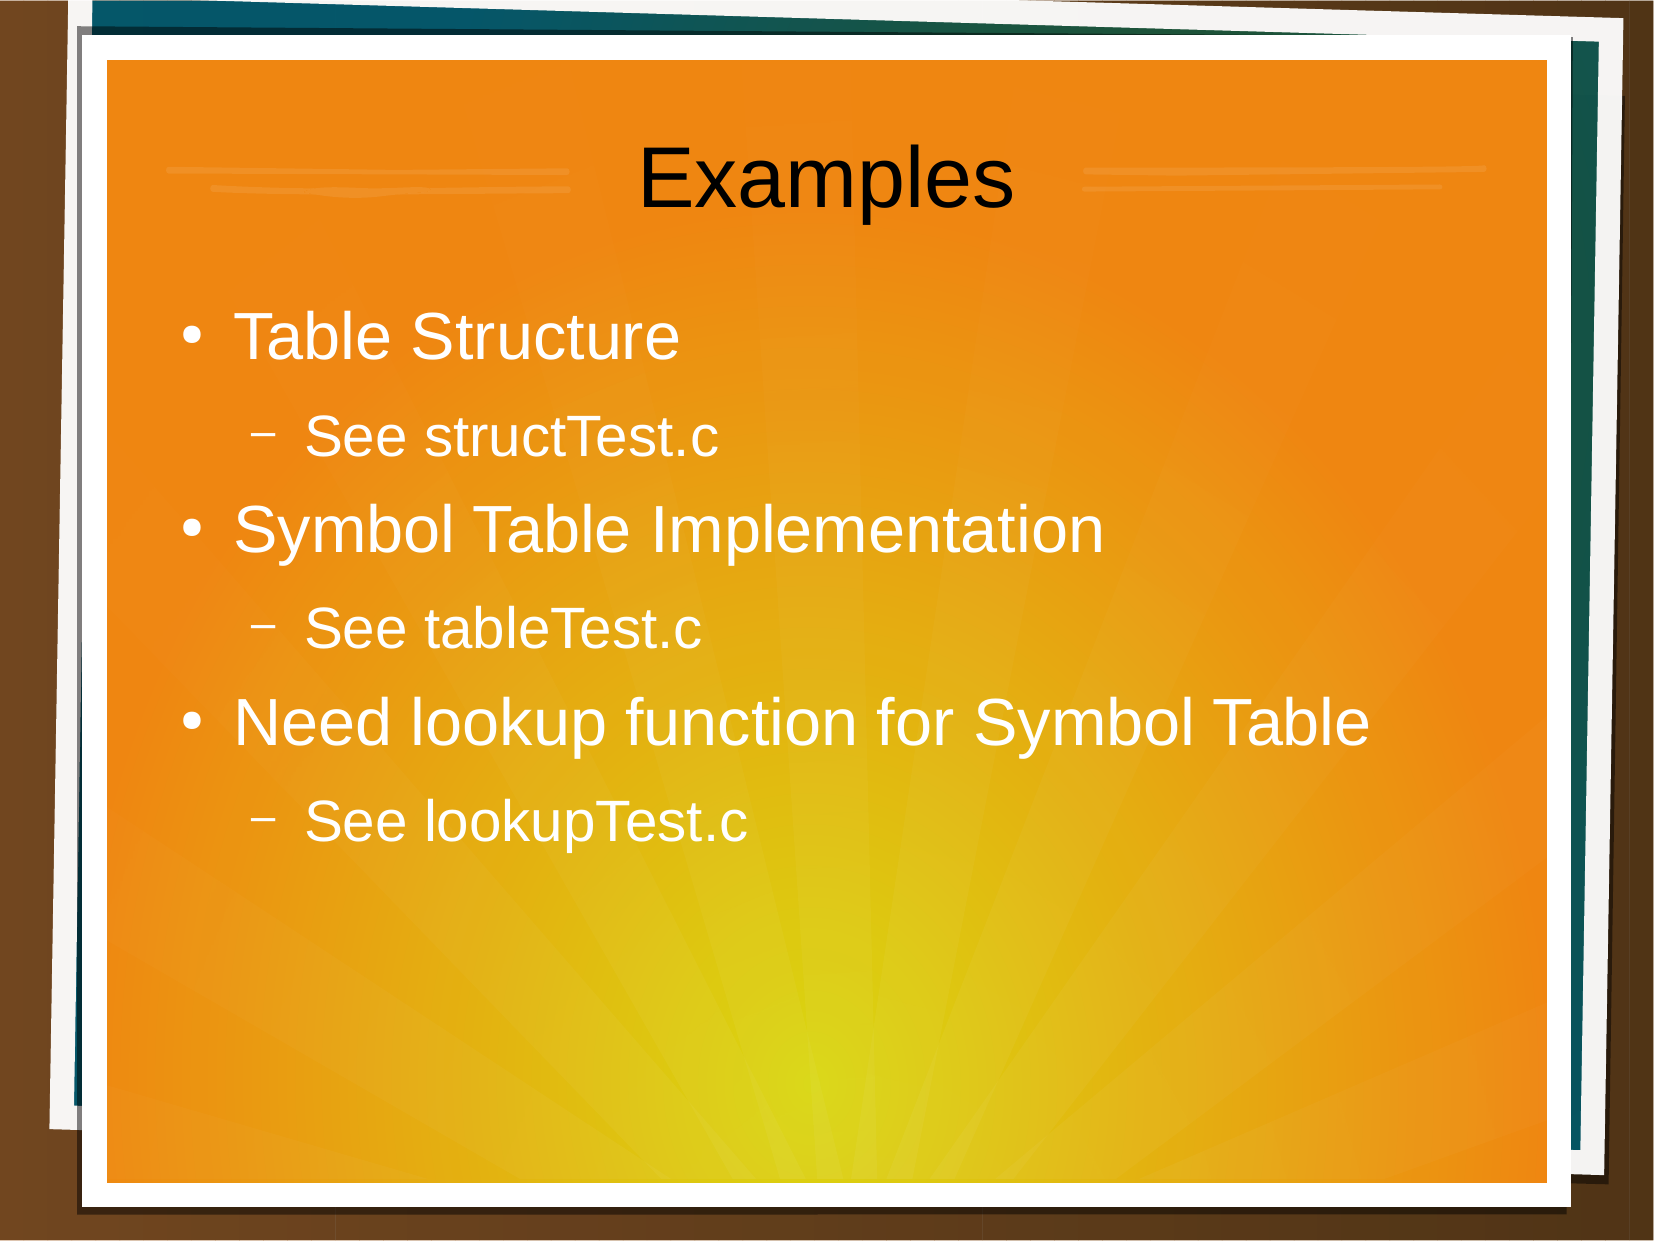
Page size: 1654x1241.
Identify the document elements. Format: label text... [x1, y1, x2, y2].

list Table Structure See structTest.c Symbol Table Implementation See tableTest.c Need lookup function for Symbol Table See lookupTest.c [162, 299, 1492, 1241]
title Examples [566, 78, 1087, 276]
